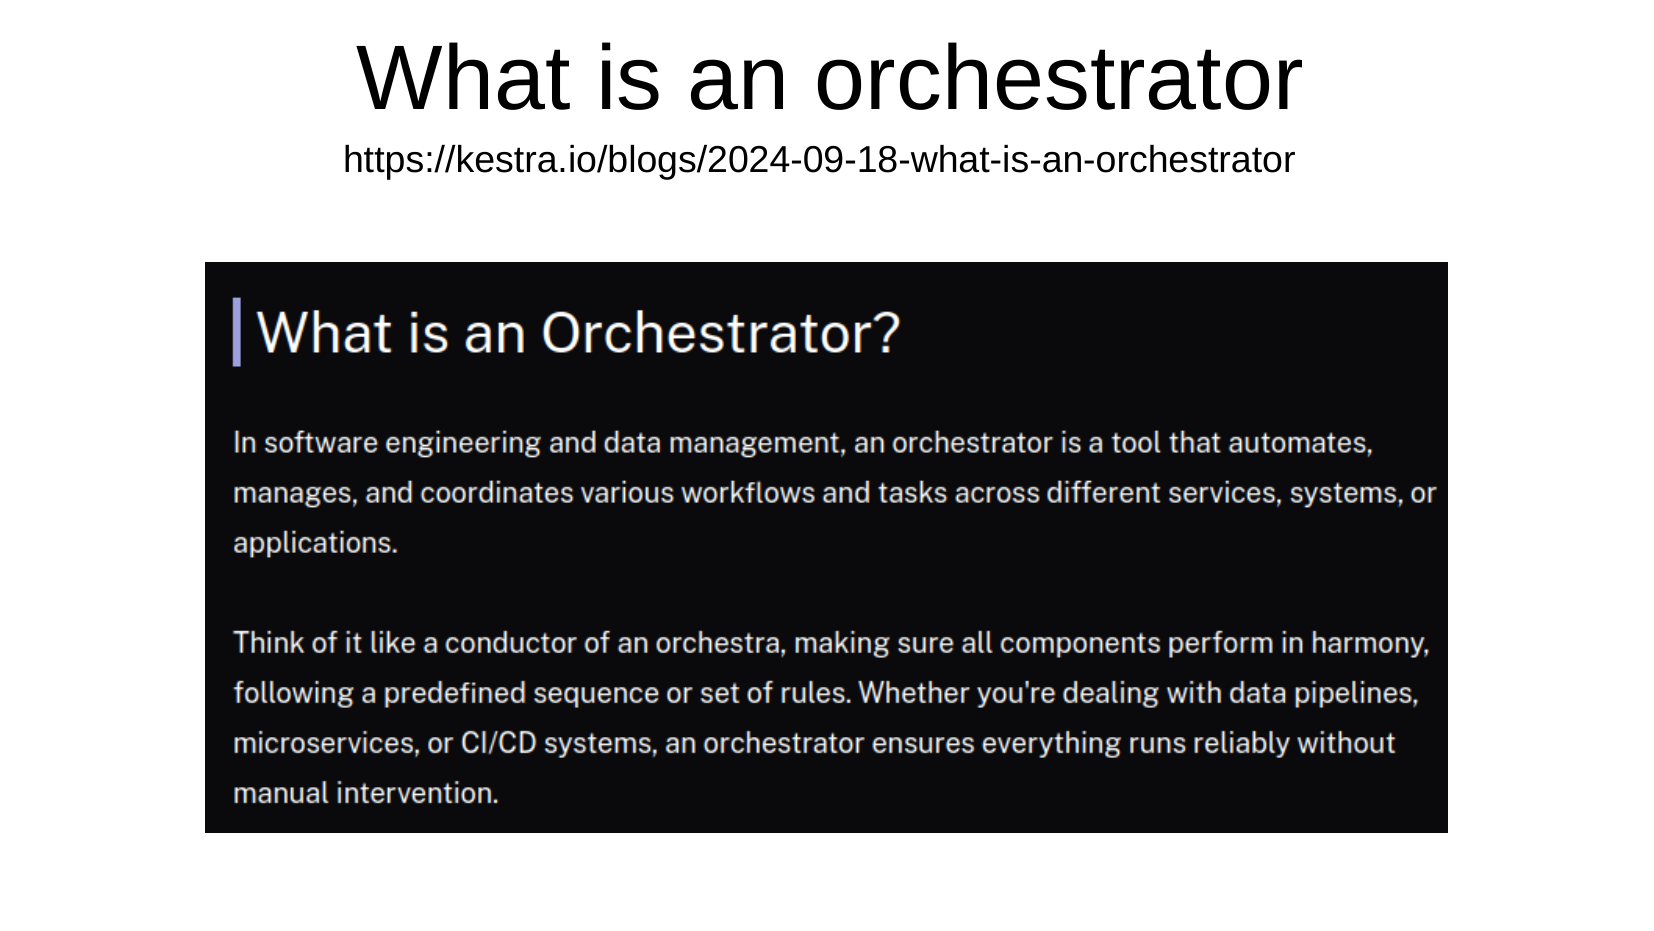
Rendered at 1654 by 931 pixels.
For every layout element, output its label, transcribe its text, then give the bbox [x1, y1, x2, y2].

picture [205, 262, 1448, 833]
text_box https://kestra.io/blogs/2024-09-18-what-is-an-orchestrator [328, 130, 1313, 188]
title What is an orchestrator [86, 0, 1576, 156]
